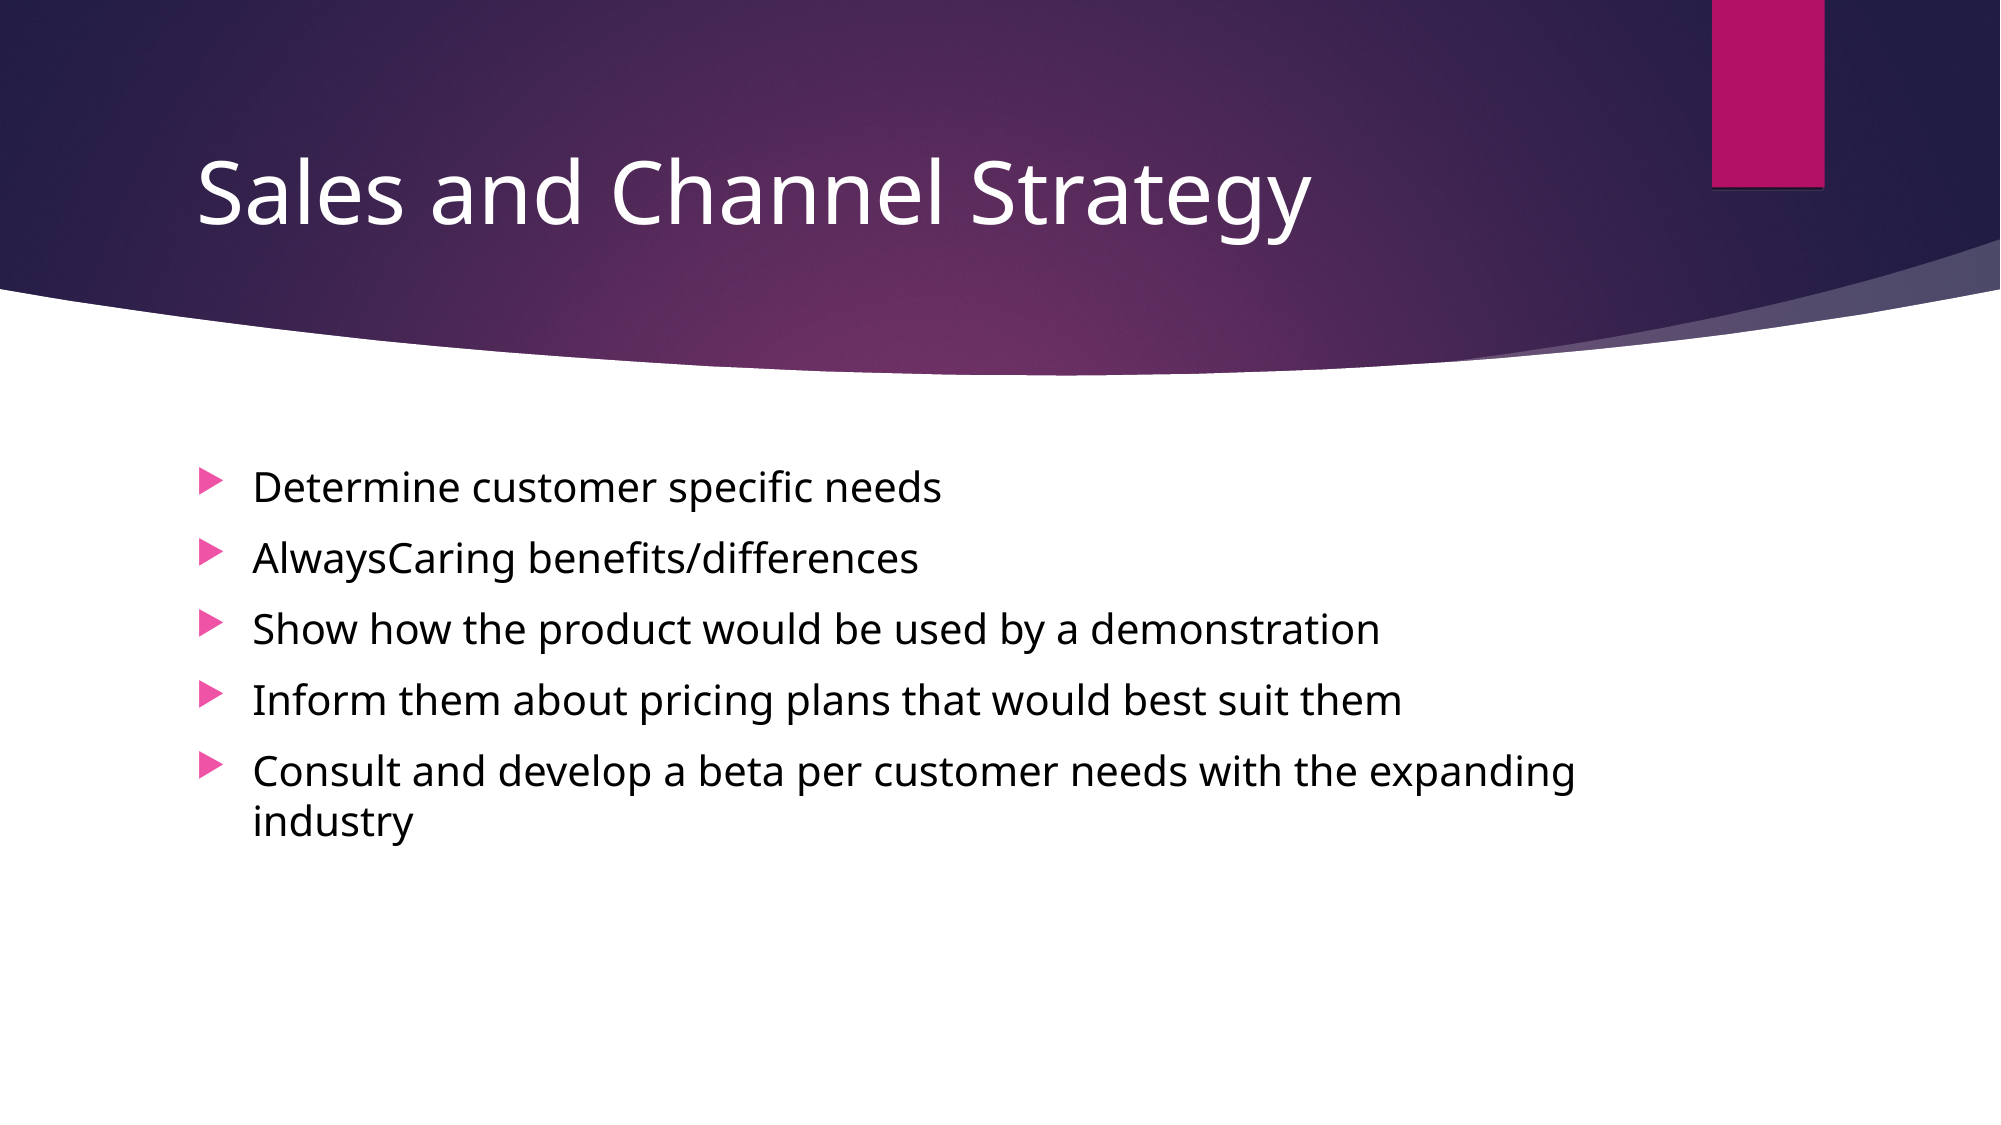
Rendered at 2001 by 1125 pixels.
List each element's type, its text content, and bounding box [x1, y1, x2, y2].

text_box [0, 0, 2000, 1125]
list Determine customer specific needs AlwaysCaring benefits/differences Show how the product would be used by a demonstration Inform them about pricing plans that would best suit them Consult and develop a beta per customer needs with the expanding industry [181, 453, 1649, 1025]
title Sales and Channel Strategy [181, 74, 1649, 304]
